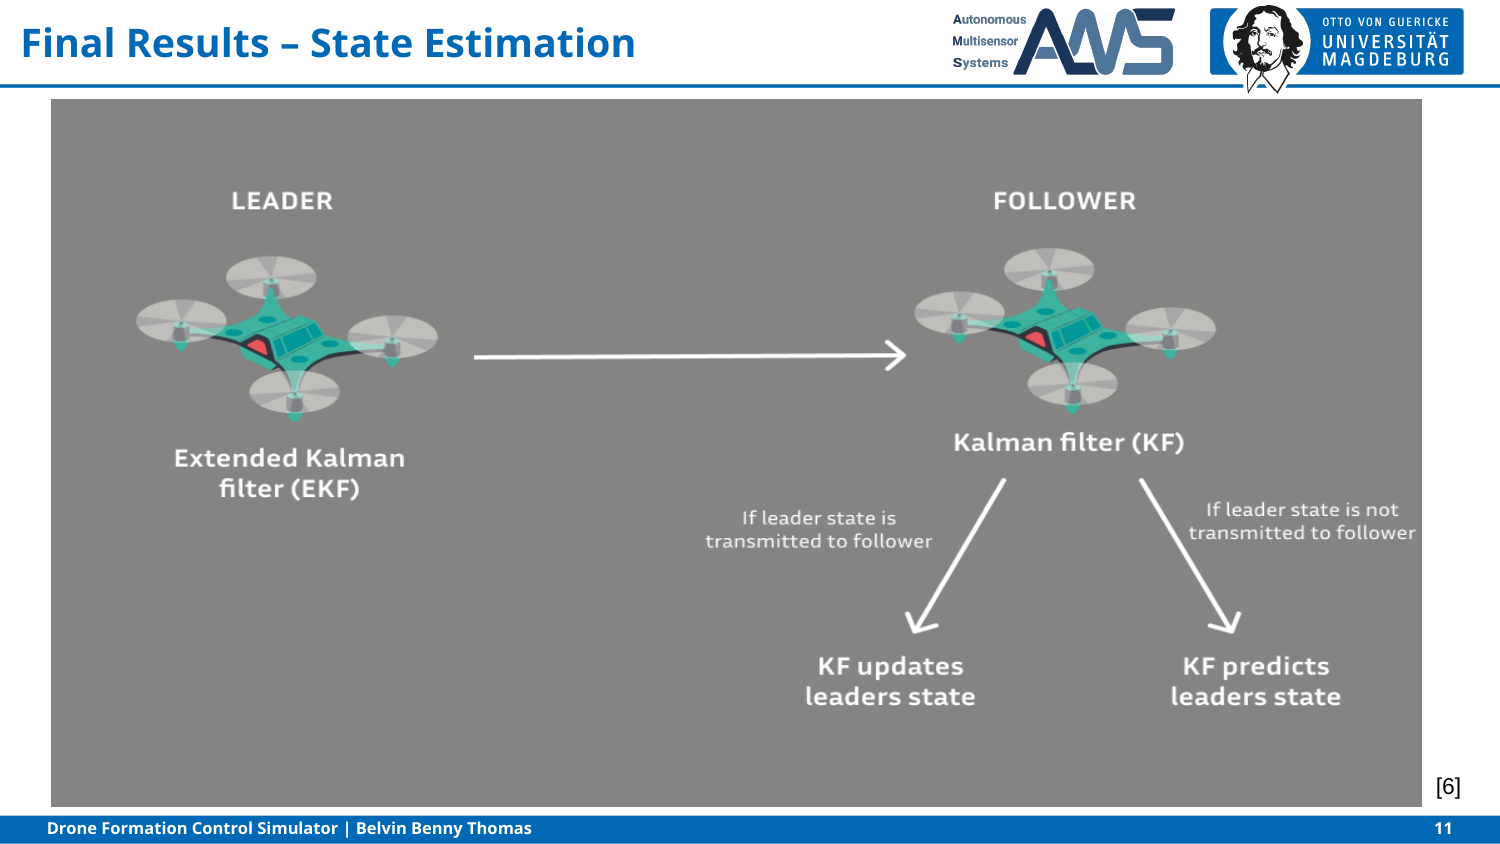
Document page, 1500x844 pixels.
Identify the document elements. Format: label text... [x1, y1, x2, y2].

text_box [6] [1421, 766, 1488, 807]
picture [0, 0, 1500, 807]
title Final Results – State Estimation [0, 0, 943, 86]
